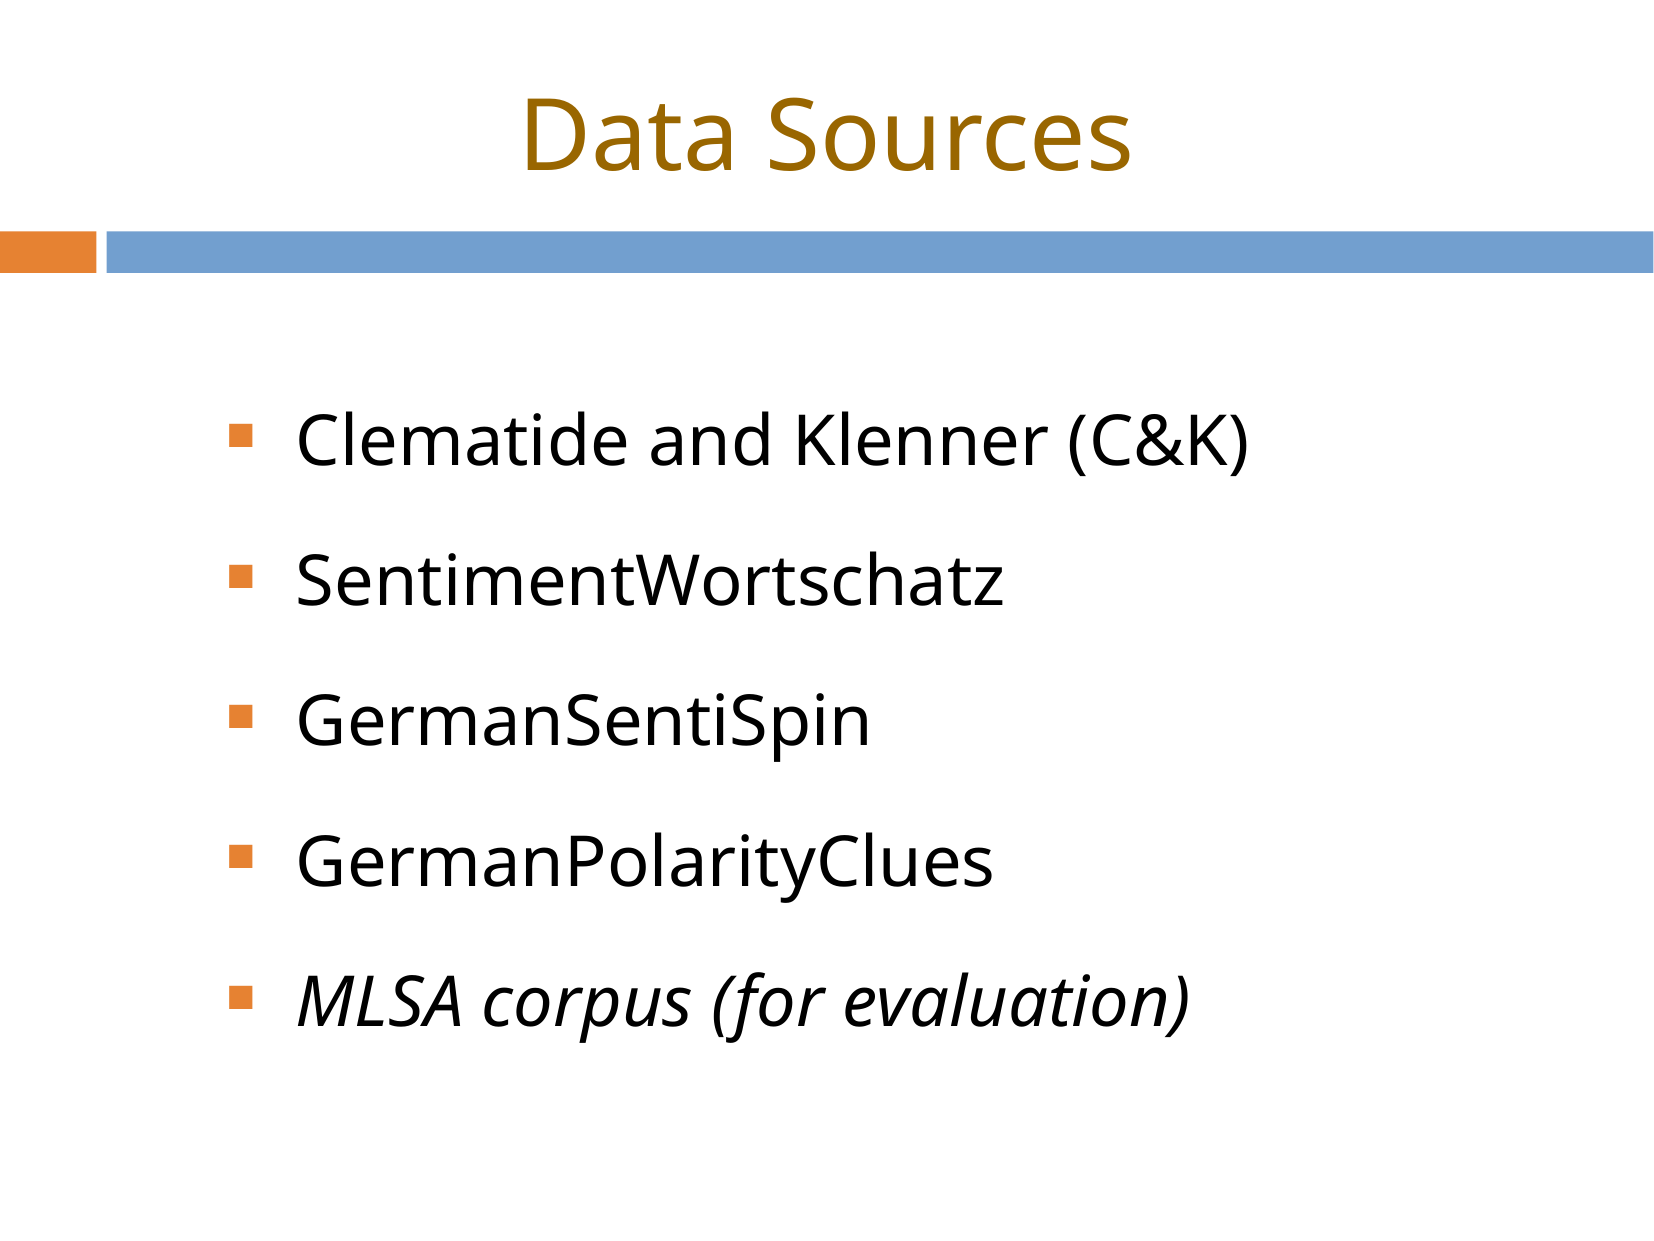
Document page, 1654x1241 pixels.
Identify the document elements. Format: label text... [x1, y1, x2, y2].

list Clematide and Klenner (C&K) SentimentWortschatz GermanSentiSpin GermanPolarityClues MLSA corpus (for evaluation) [212, 389, 1512, 1052]
title Data Sources [0, 49, 1654, 213]
